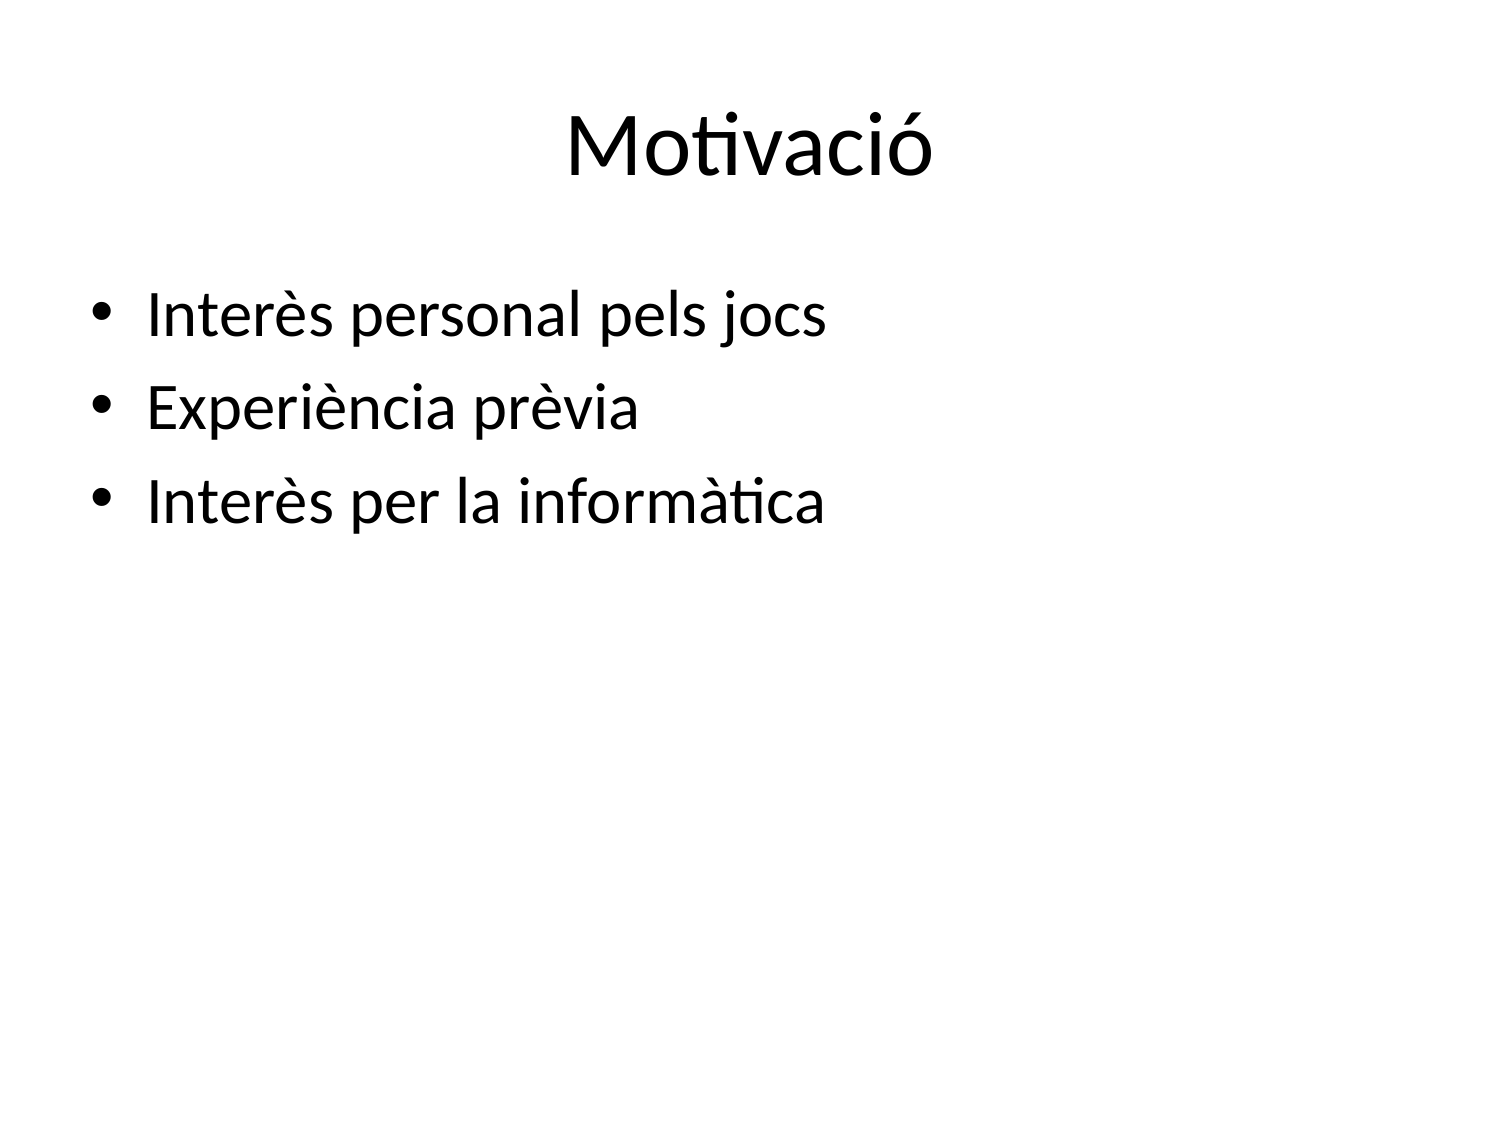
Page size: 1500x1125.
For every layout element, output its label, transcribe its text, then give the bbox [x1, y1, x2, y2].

list Interès personal pels jocs Experiència prèvia Interès per la informàtica [75, 262, 1425, 1005]
title Motivació [75, 45, 1425, 233]
